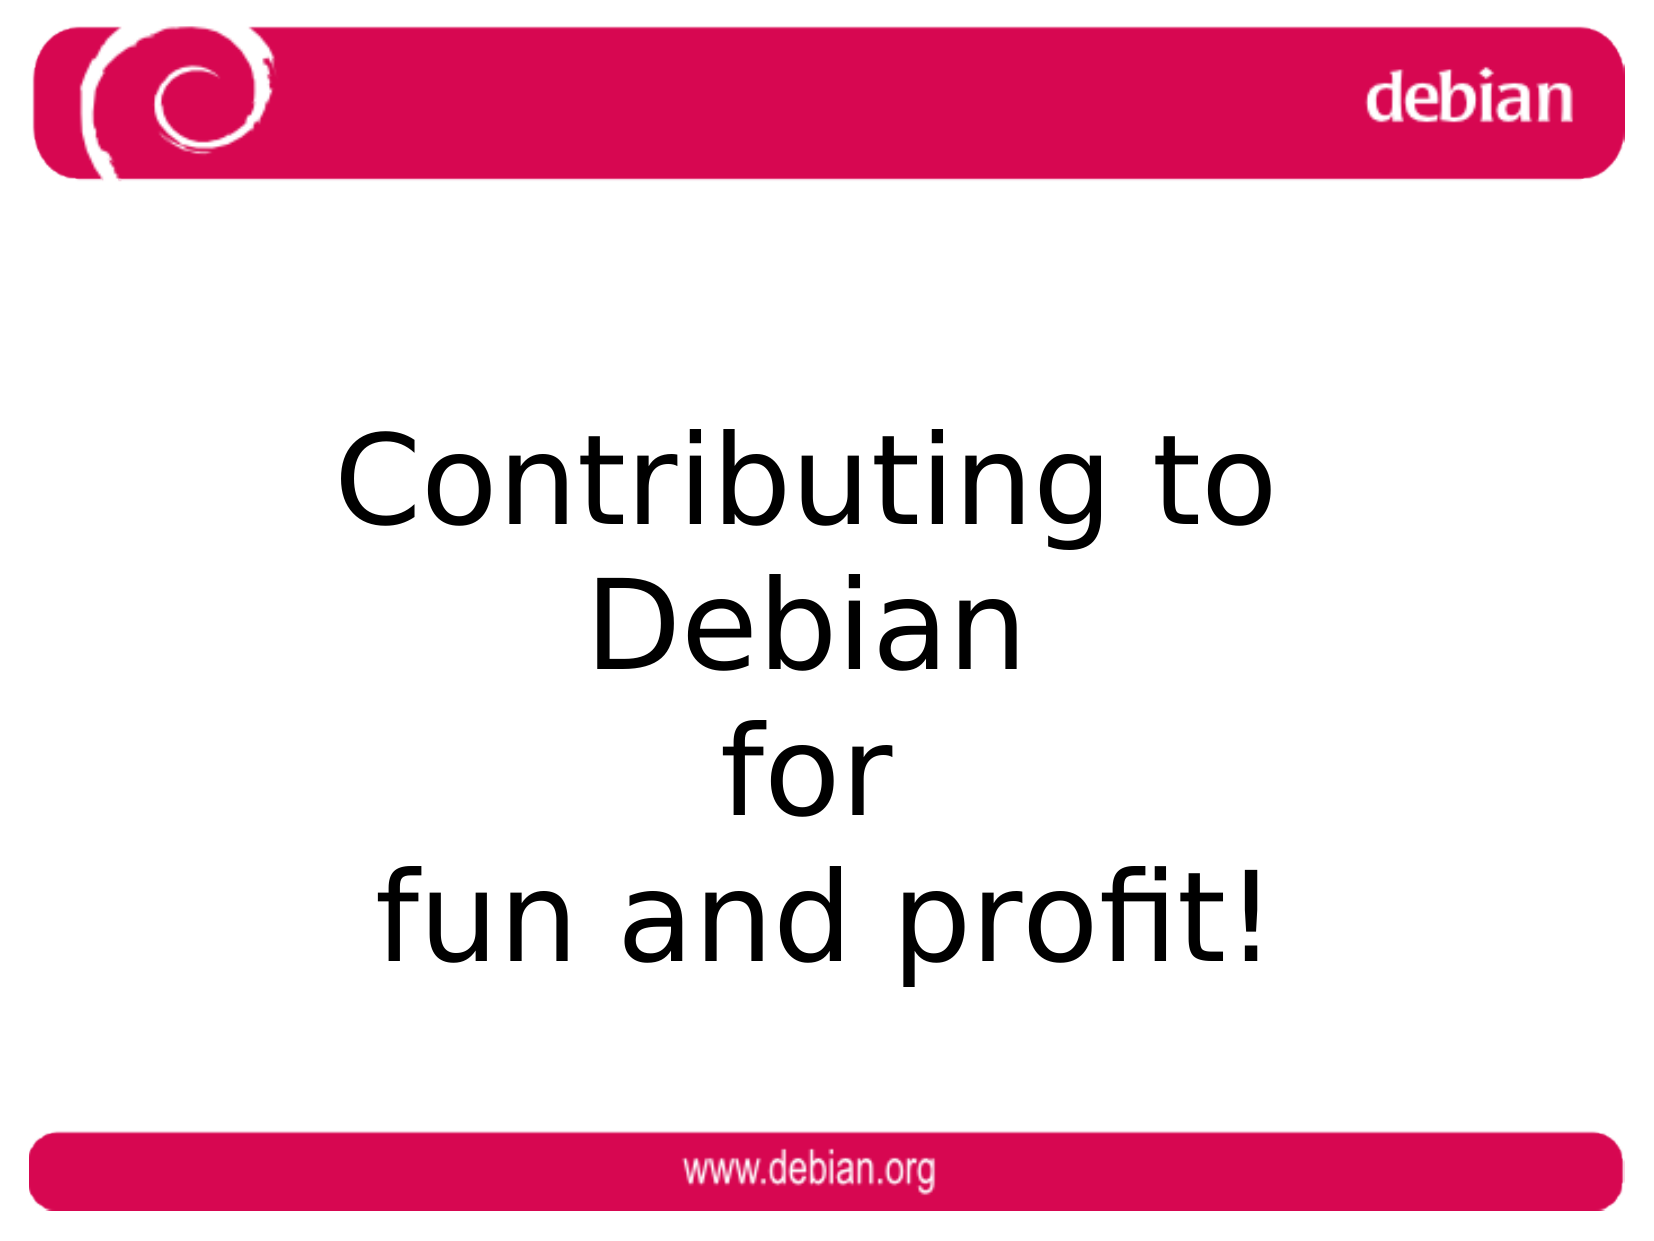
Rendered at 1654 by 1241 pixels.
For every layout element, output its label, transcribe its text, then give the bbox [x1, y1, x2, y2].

subtitle Contributing to Debian for fun and profit! [82, 297, 1571, 1102]
picture [29, 7, 1625, 1211]
